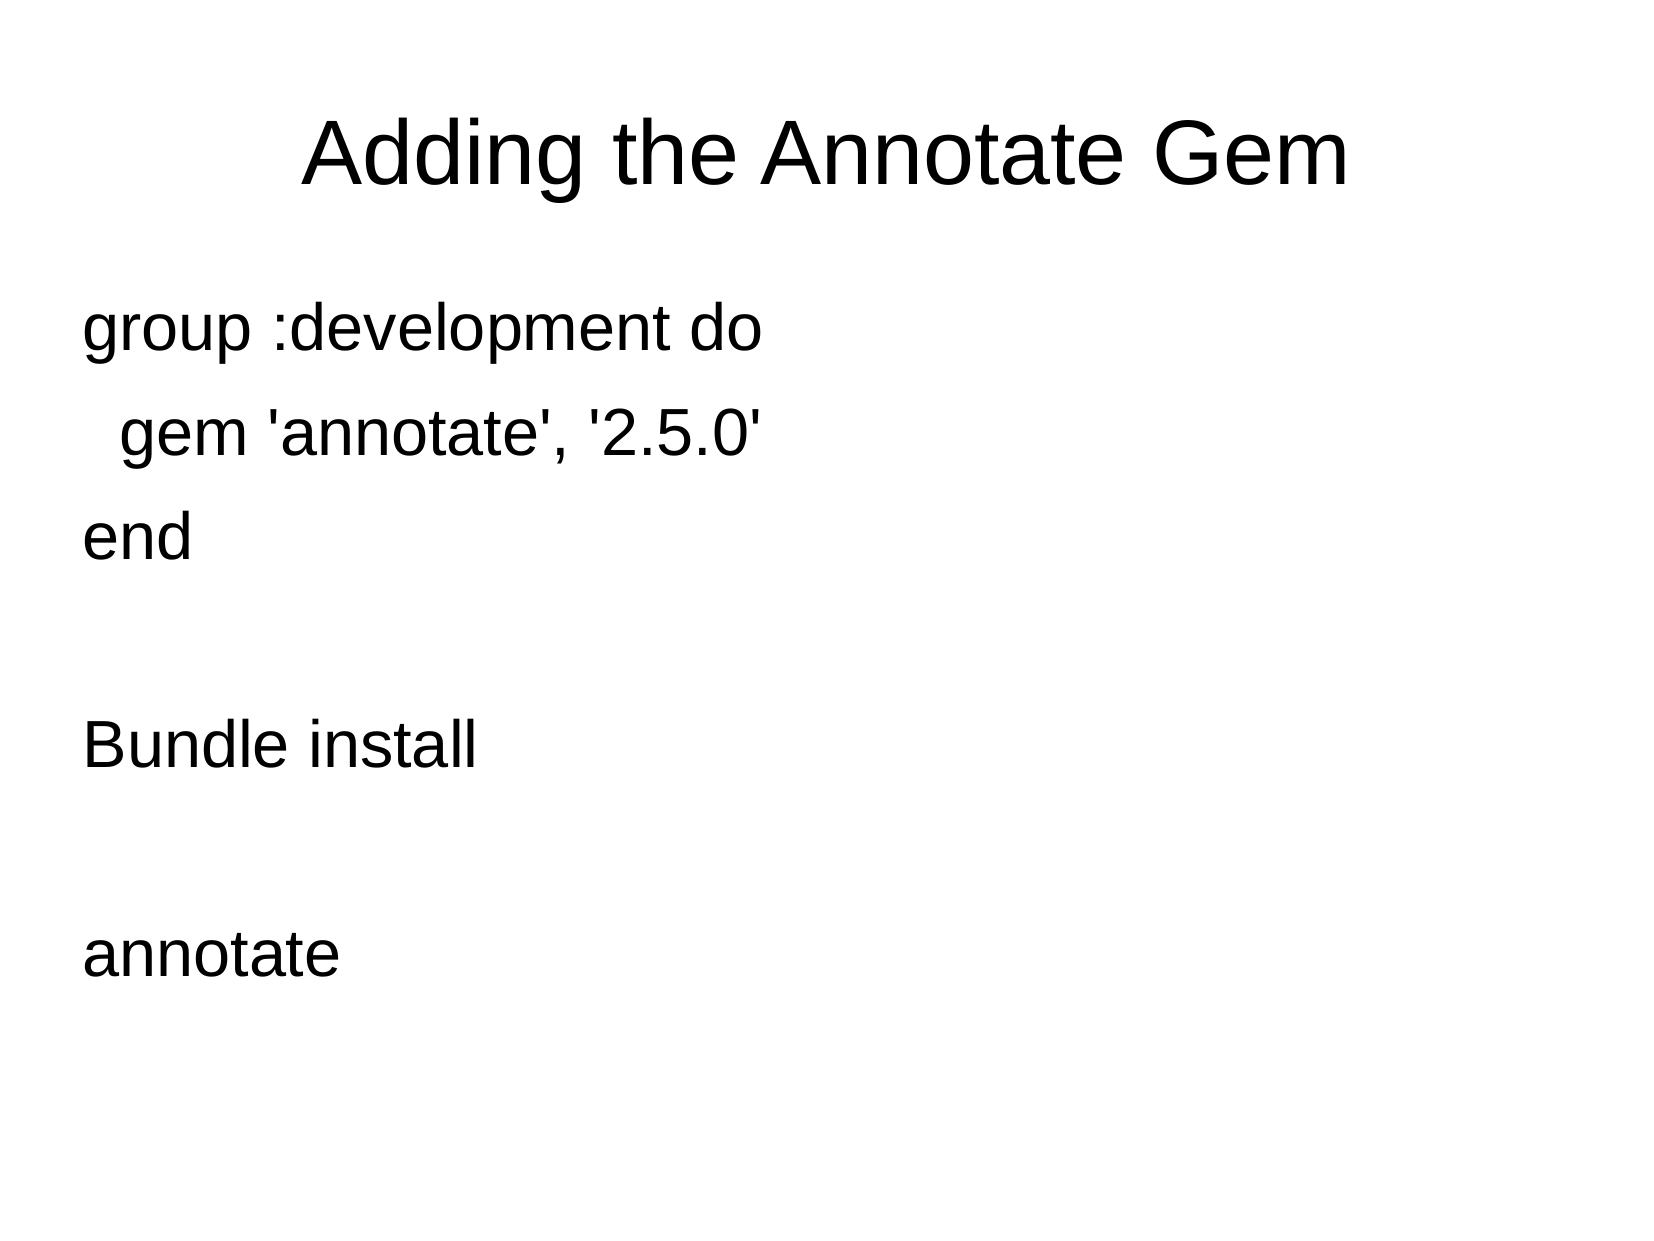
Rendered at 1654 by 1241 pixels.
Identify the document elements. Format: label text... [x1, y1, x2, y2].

list group :development do gem 'annotate', '2.5.0' end Bundle install annotate [82, 290, 1538, 1010]
title Adding the Annotate Gem [82, 49, 1571, 257]
